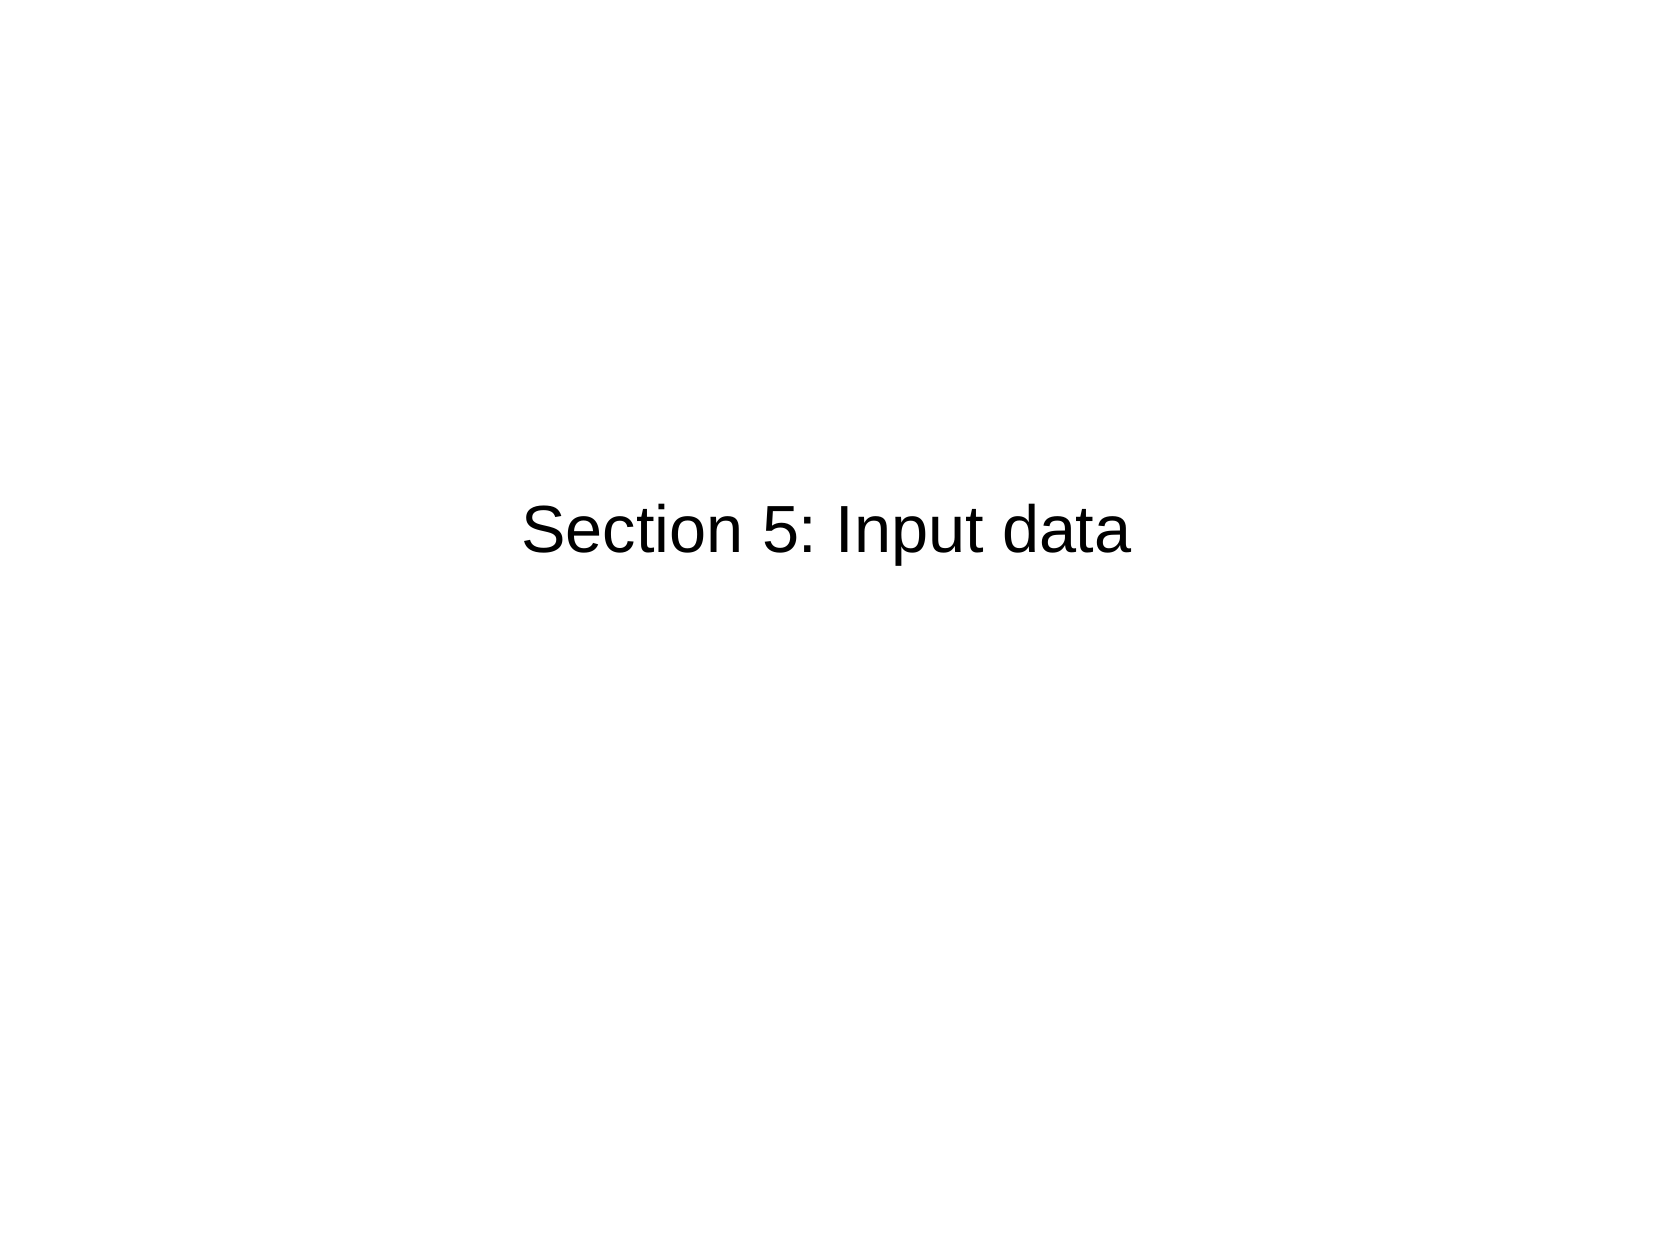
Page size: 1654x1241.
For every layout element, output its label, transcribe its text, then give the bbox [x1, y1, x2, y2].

subtitle Section 5: Input data [82, 49, 1571, 1010]
